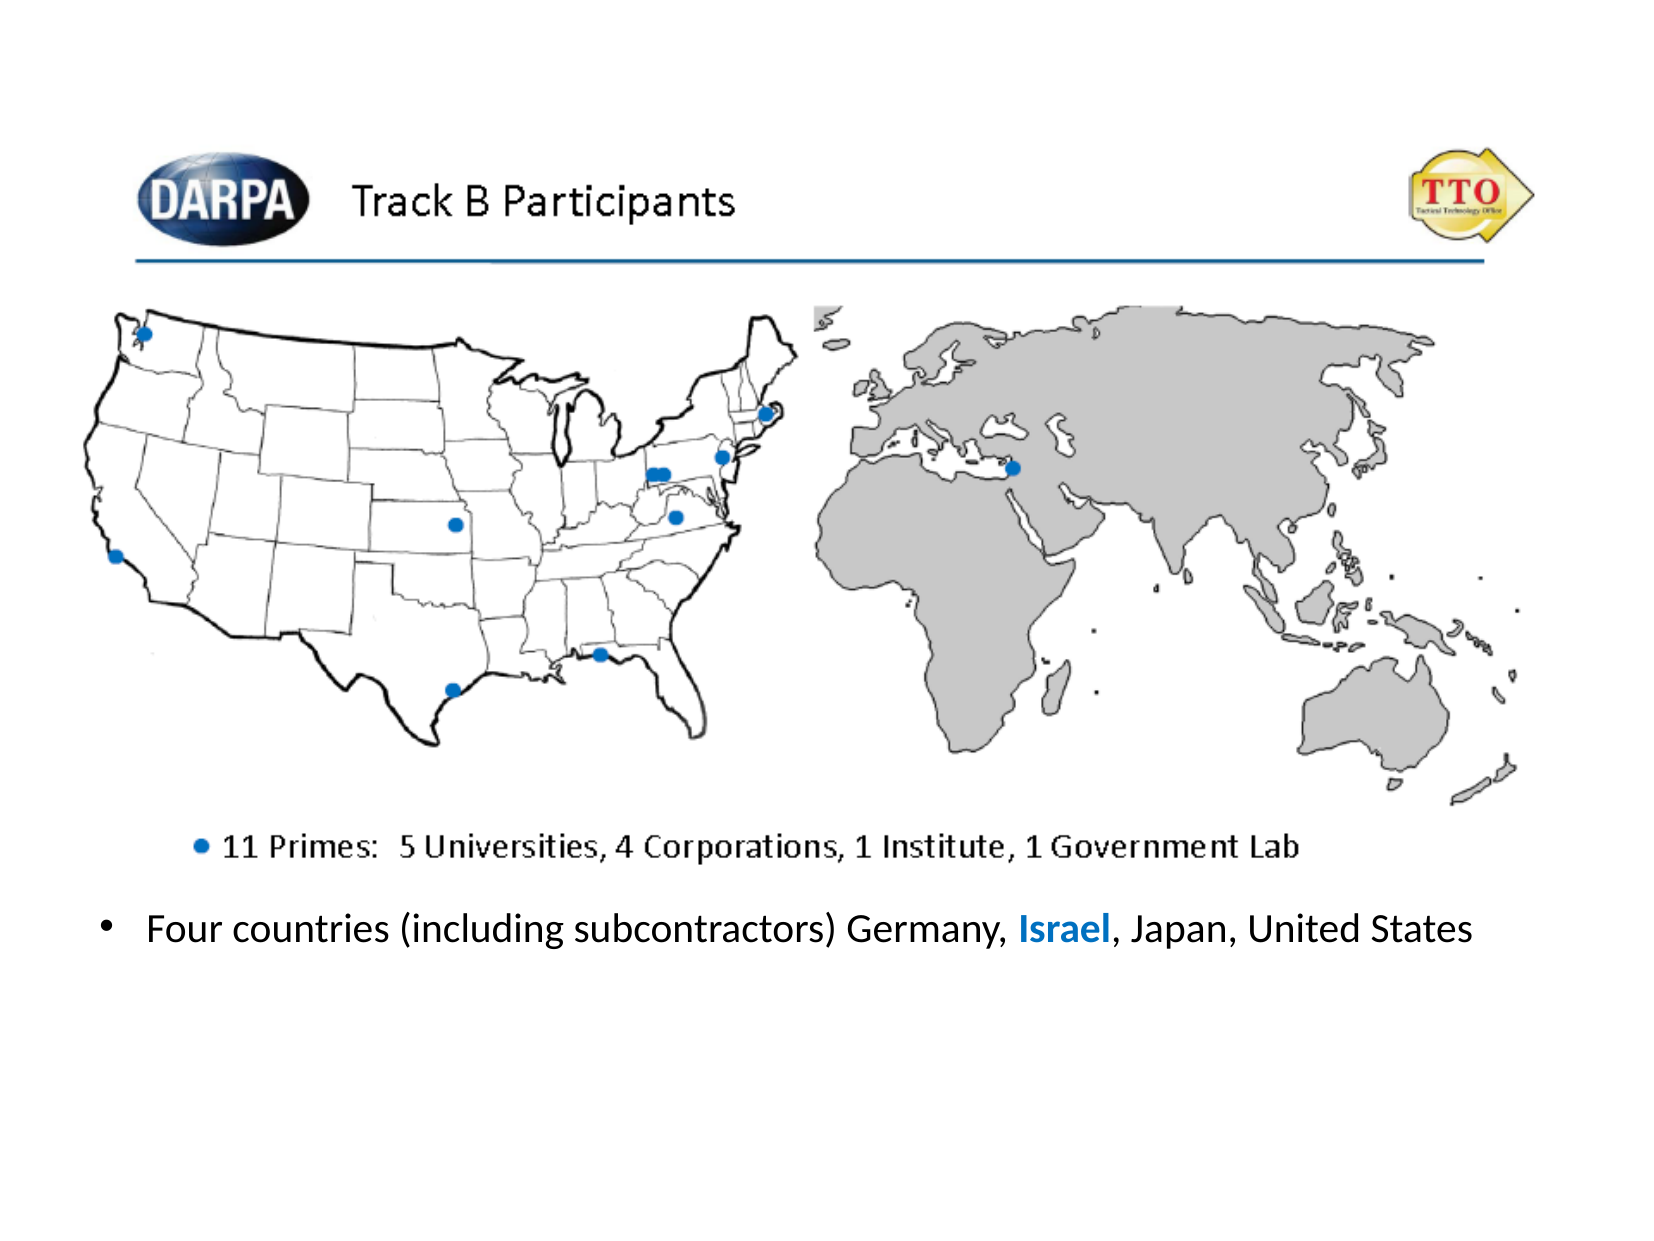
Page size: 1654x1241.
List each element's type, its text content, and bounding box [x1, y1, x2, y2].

text_box Four countries (including subcontractors) Germany, Israel, Japan, United States [84, 893, 1504, 959]
picture [32, 125, 1607, 877]
